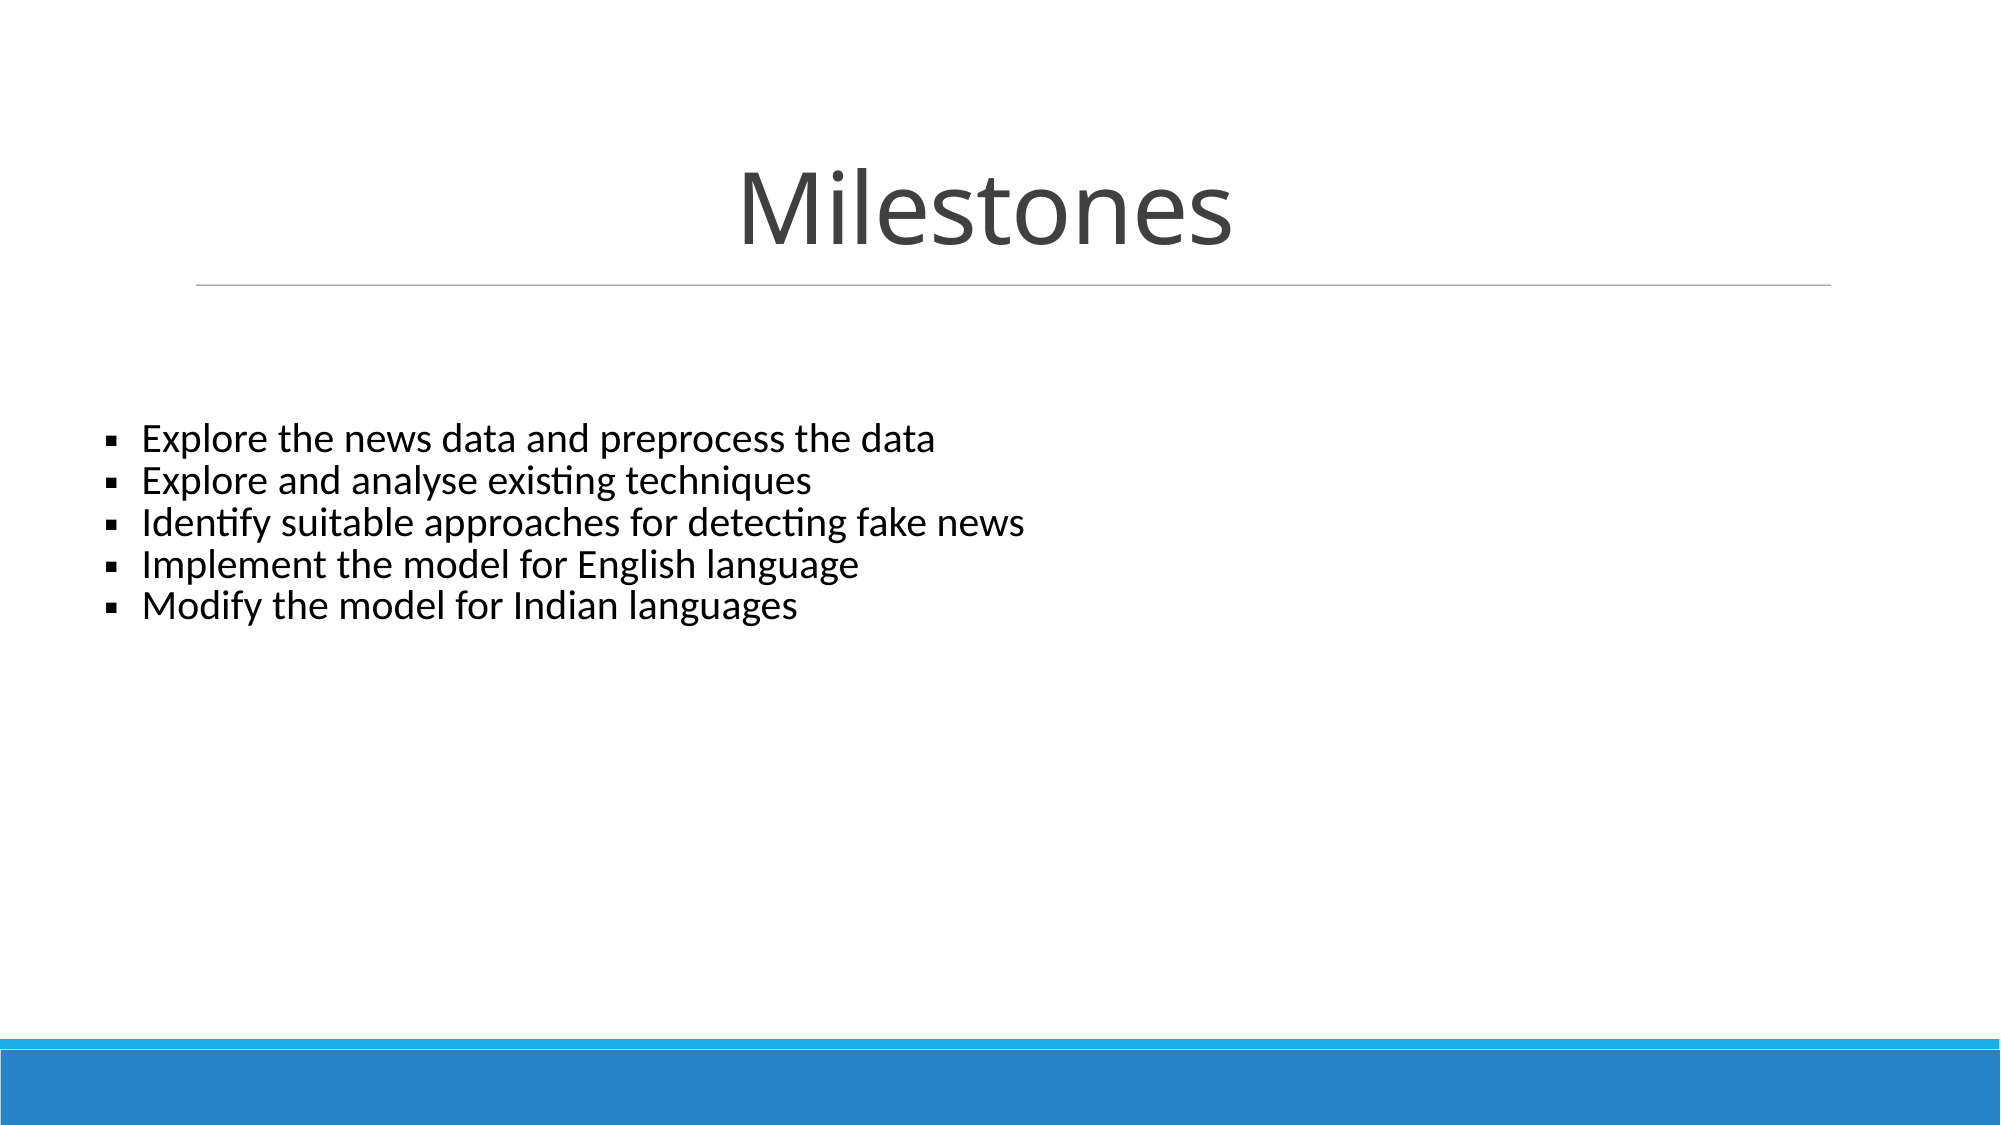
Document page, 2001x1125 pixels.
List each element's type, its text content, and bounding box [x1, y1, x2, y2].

text_box Milestones [720, 129, 1274, 262]
subtitle Explore the news data and preprocess the data Explore and analyse existing techniques Identify suitable approaches for detecting fake news Implement the model for English language Modify the model for Indian languages [106, 404, 1907, 648]
